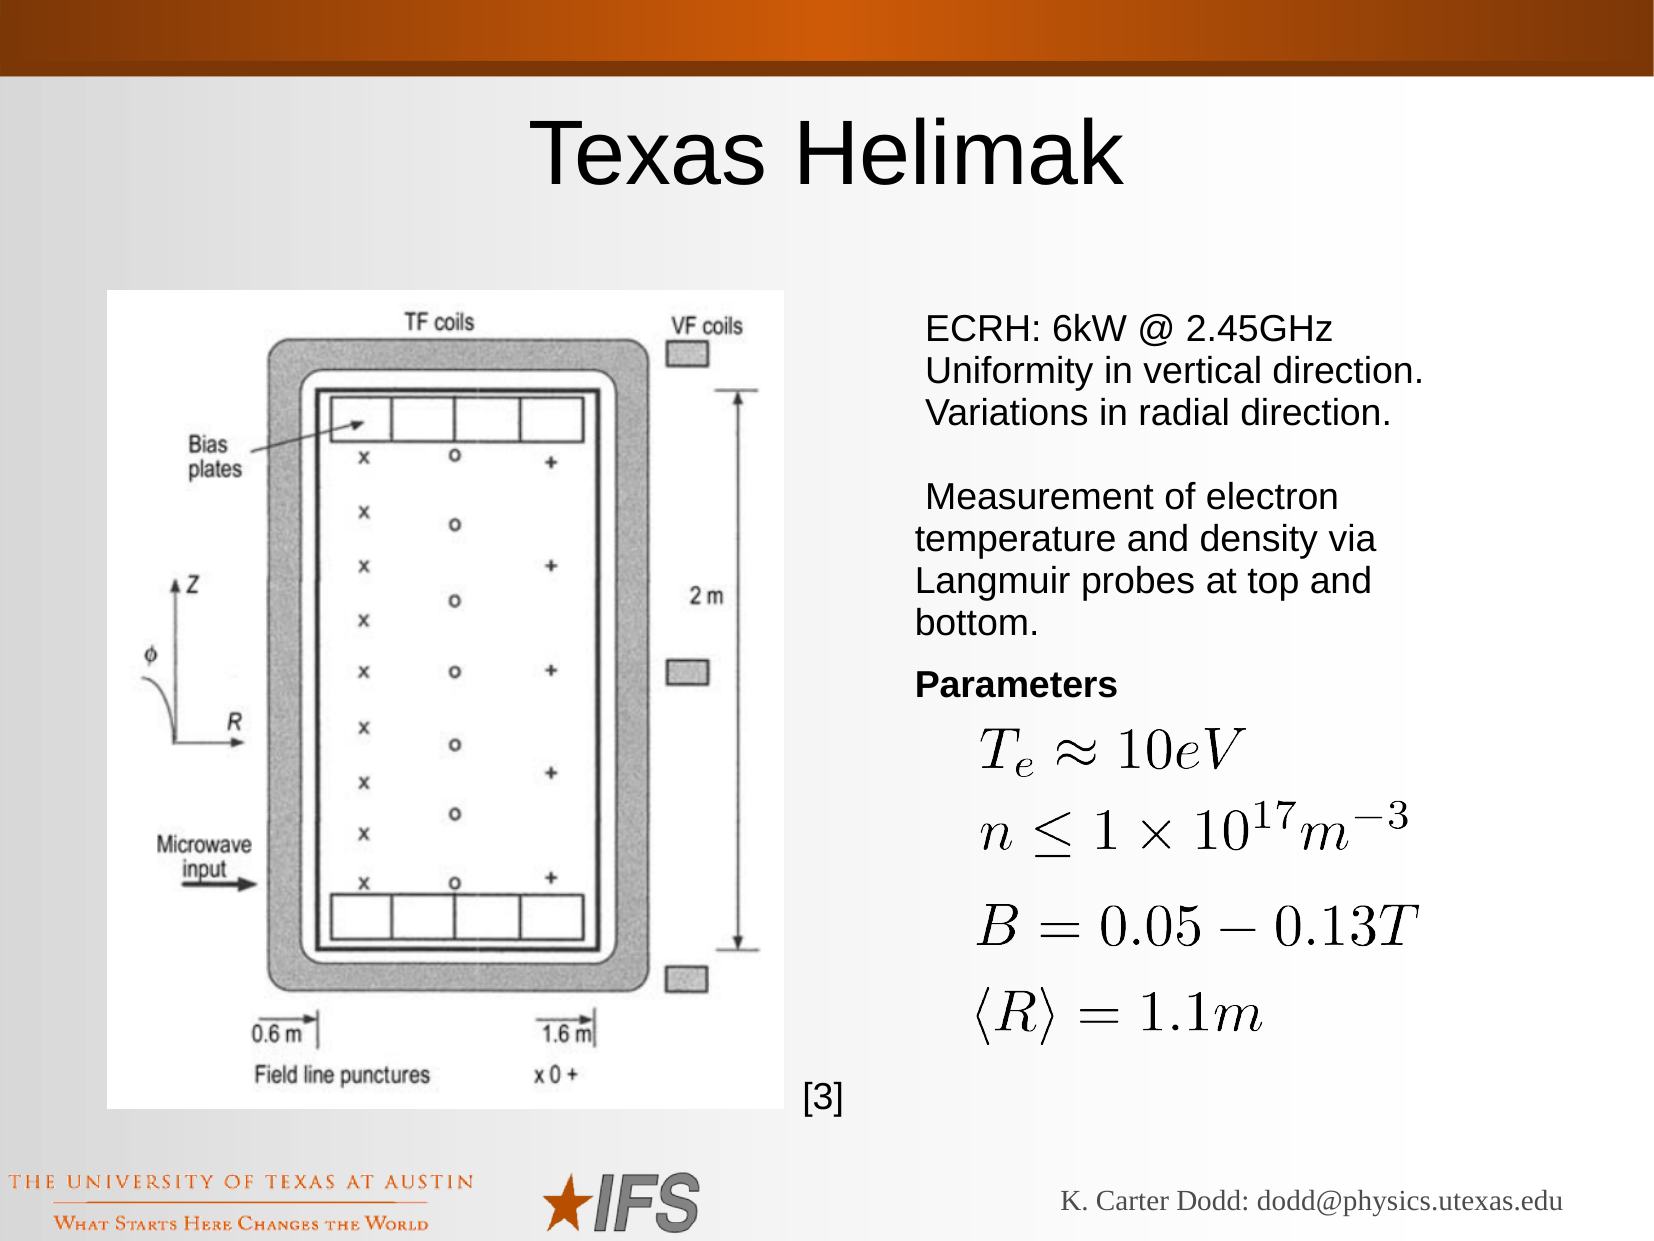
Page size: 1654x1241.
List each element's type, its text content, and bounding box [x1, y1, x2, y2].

text_box Parameters [900, 655, 1134, 713]
picture [0, 0, 1654, 1241]
title Texas Helimak [82, 49, 1571, 257]
text_box ECRH: 6kW @ 2.45GHz Uniformity in vertical direction. Variations in radial direction. Measurement of electron temperature and density via Langmuir probes at top and bottom. [900, 300, 1501, 651]
text_box [3] [787, 1068, 863, 1126]
